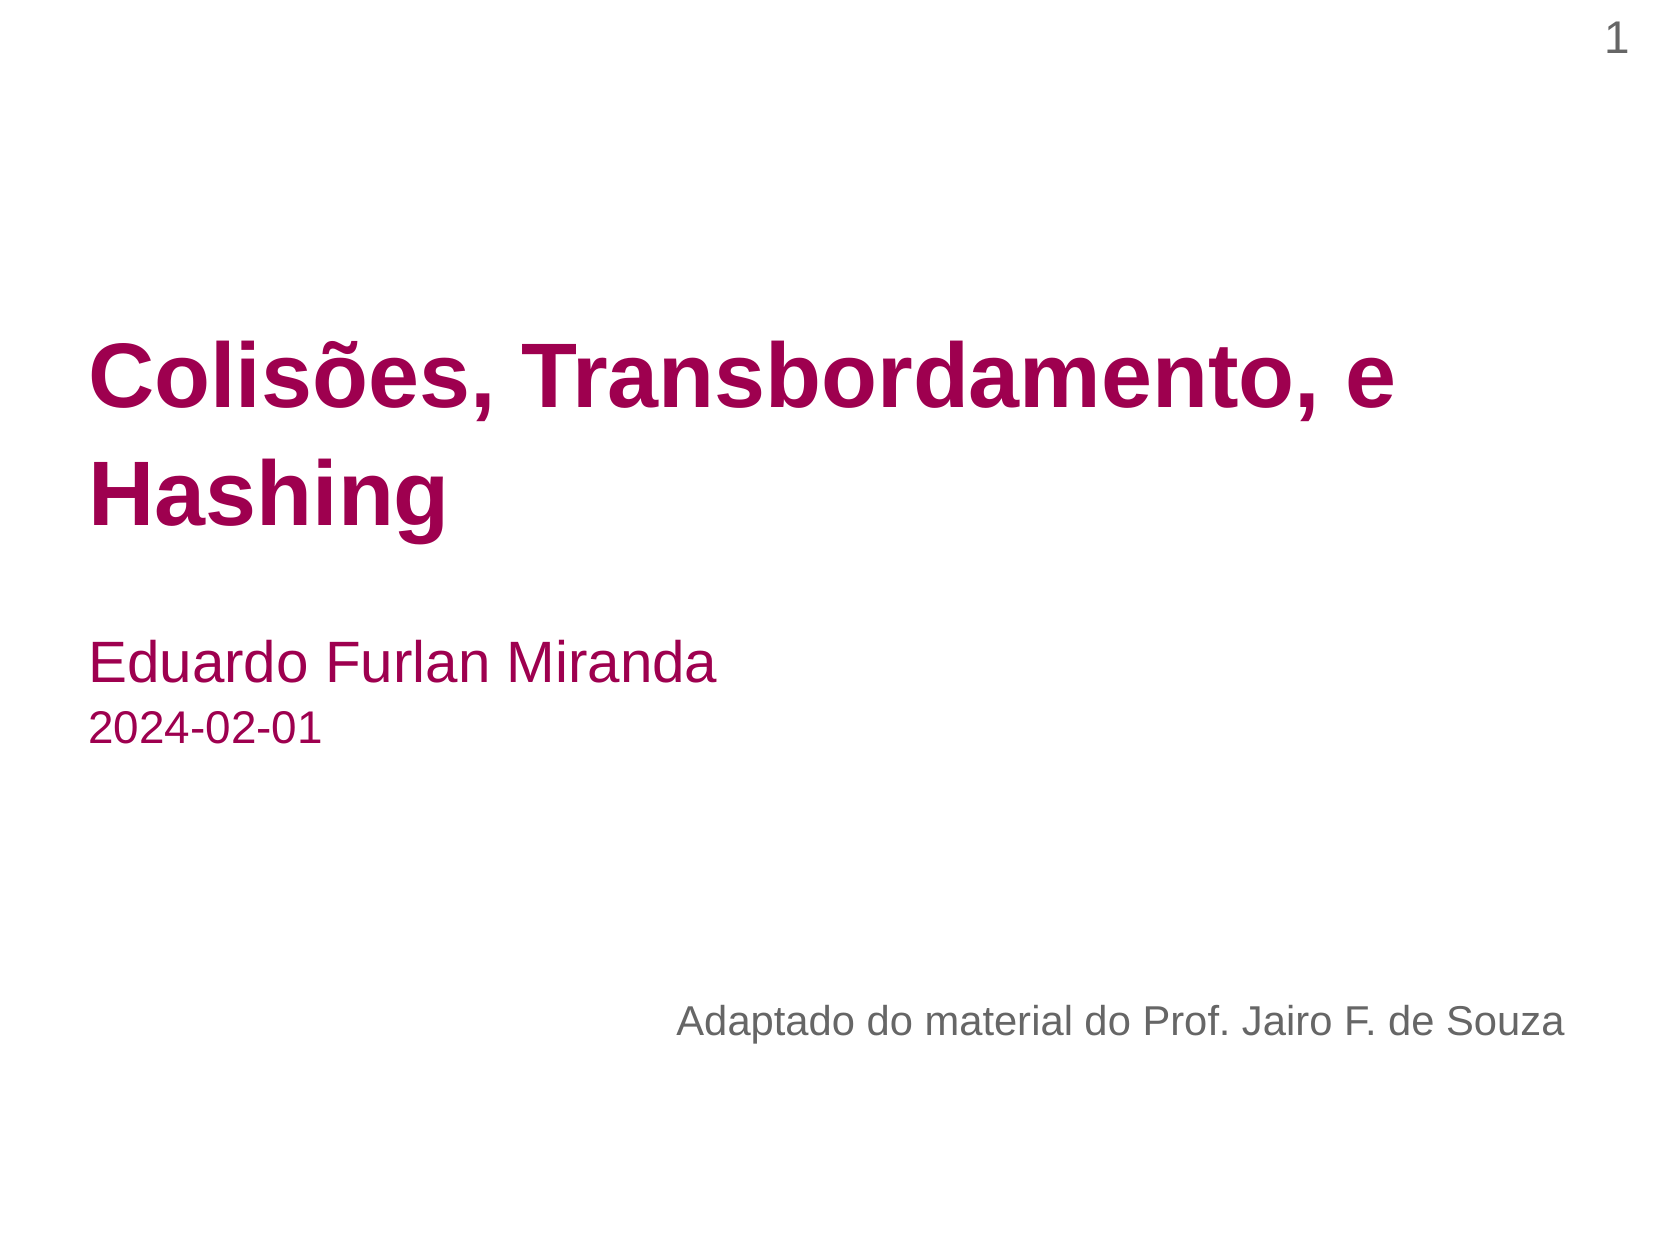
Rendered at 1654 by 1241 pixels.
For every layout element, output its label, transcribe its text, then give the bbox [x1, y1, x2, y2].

list Adaptado do material do Prof. Jairo F. de Souza [88, 998, 1565, 1211]
title Colisões, Transbordamento, e Hashing Eduardo Furlan Miranda 2024-02-01 [88, 29, 1565, 998]
